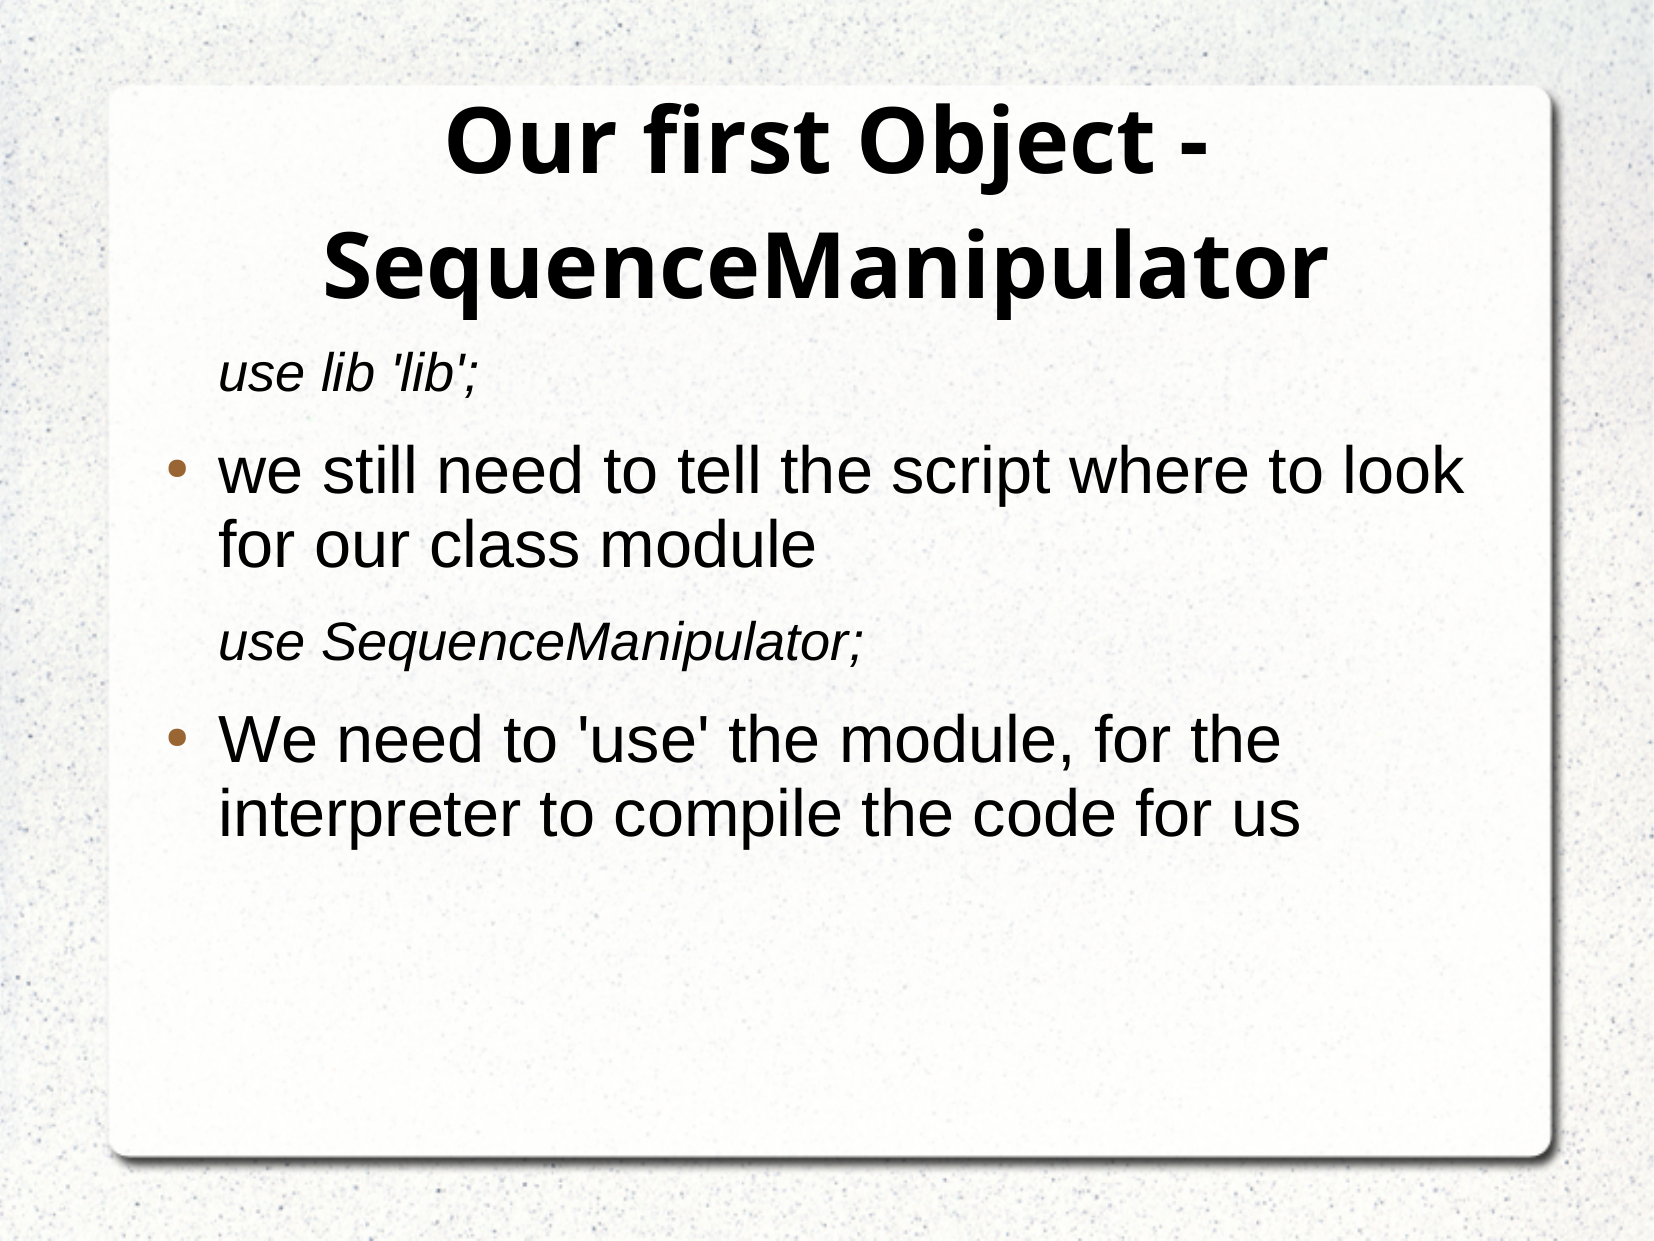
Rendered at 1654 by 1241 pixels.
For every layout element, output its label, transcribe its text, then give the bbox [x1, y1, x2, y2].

list use lib 'lib'; we still need to tell the script where to look for our class module use SequenceManipulator; We need to 'use' the module, for the interpreter to compile the code for us [147, 342, 1506, 978]
title Our first Object - SequenceManipulator [118, 88, 1536, 312]
picture [0, 0, 1654, 1241]
